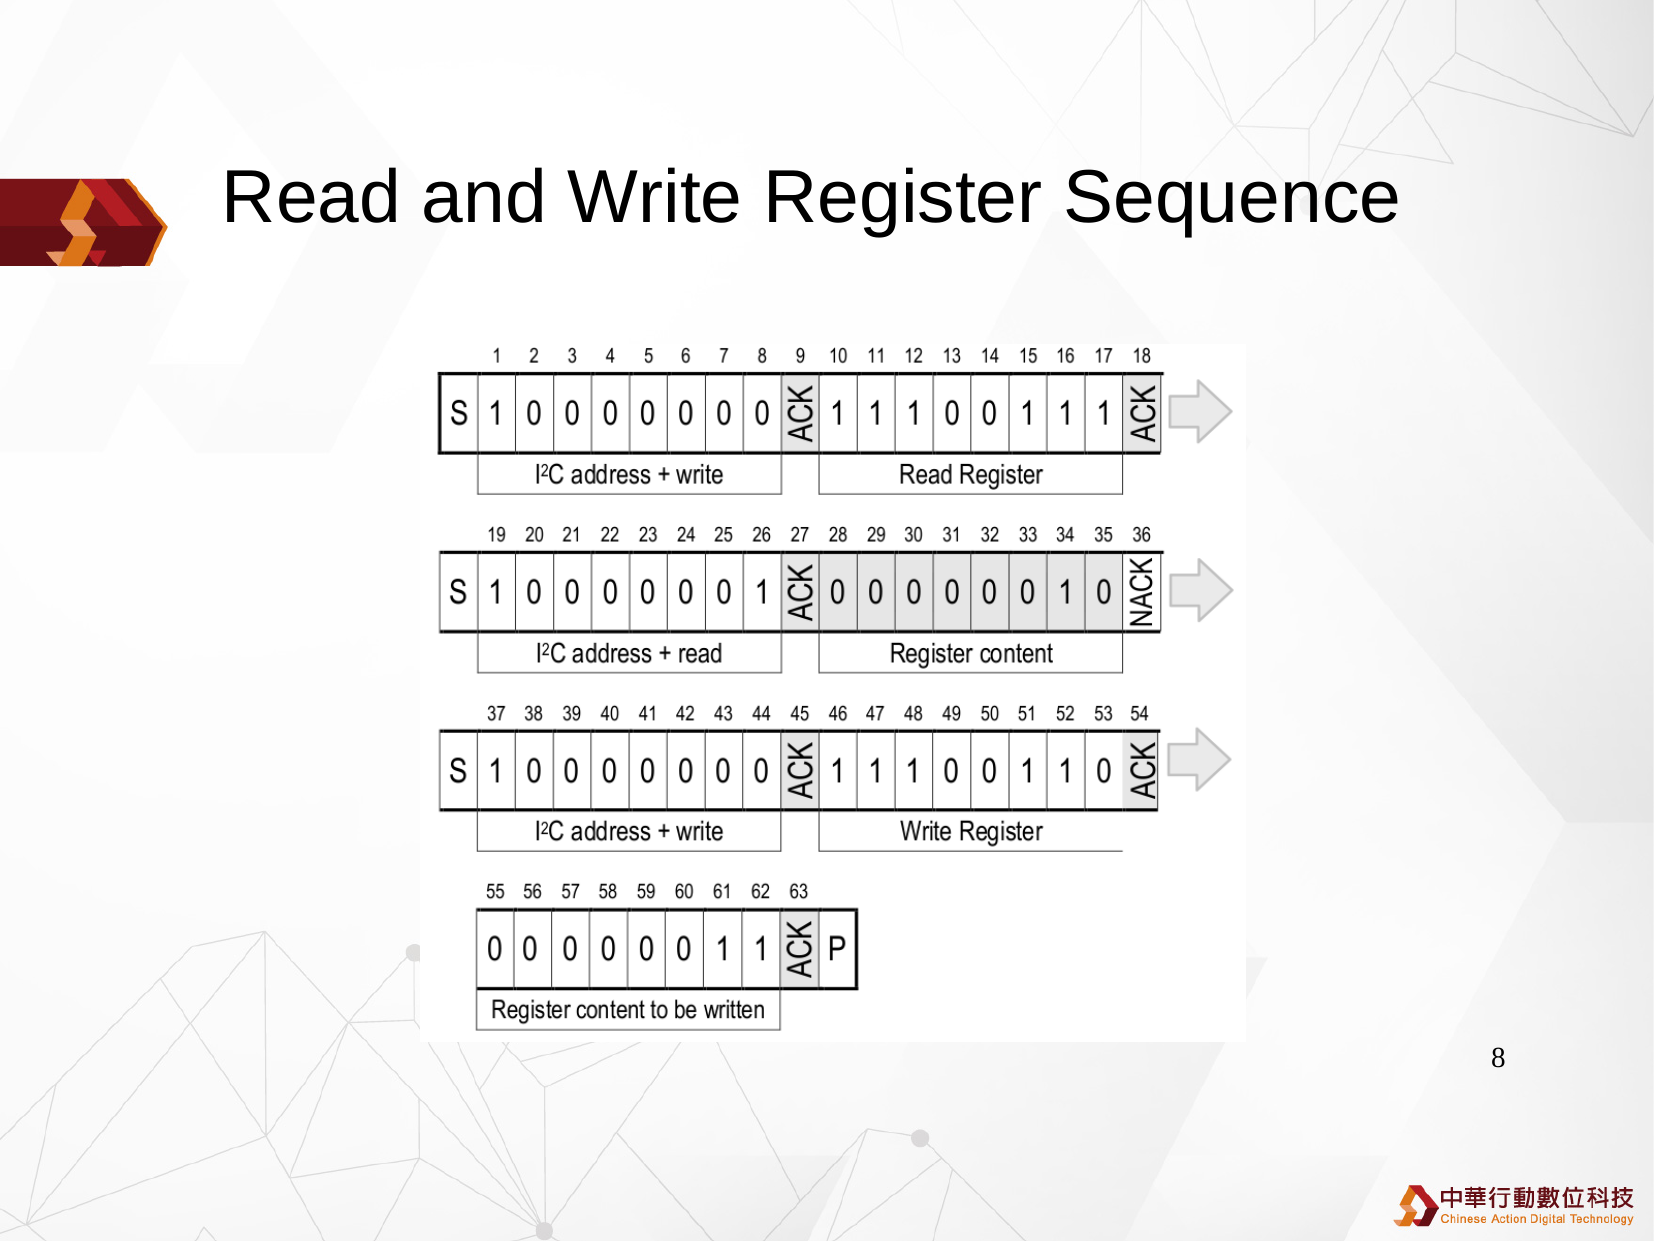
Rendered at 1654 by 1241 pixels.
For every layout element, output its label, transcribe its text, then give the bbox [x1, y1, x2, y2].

picture [0, 0, 1654, 1241]
title Read and Write Register Sequence [118, 112, 1506, 281]
